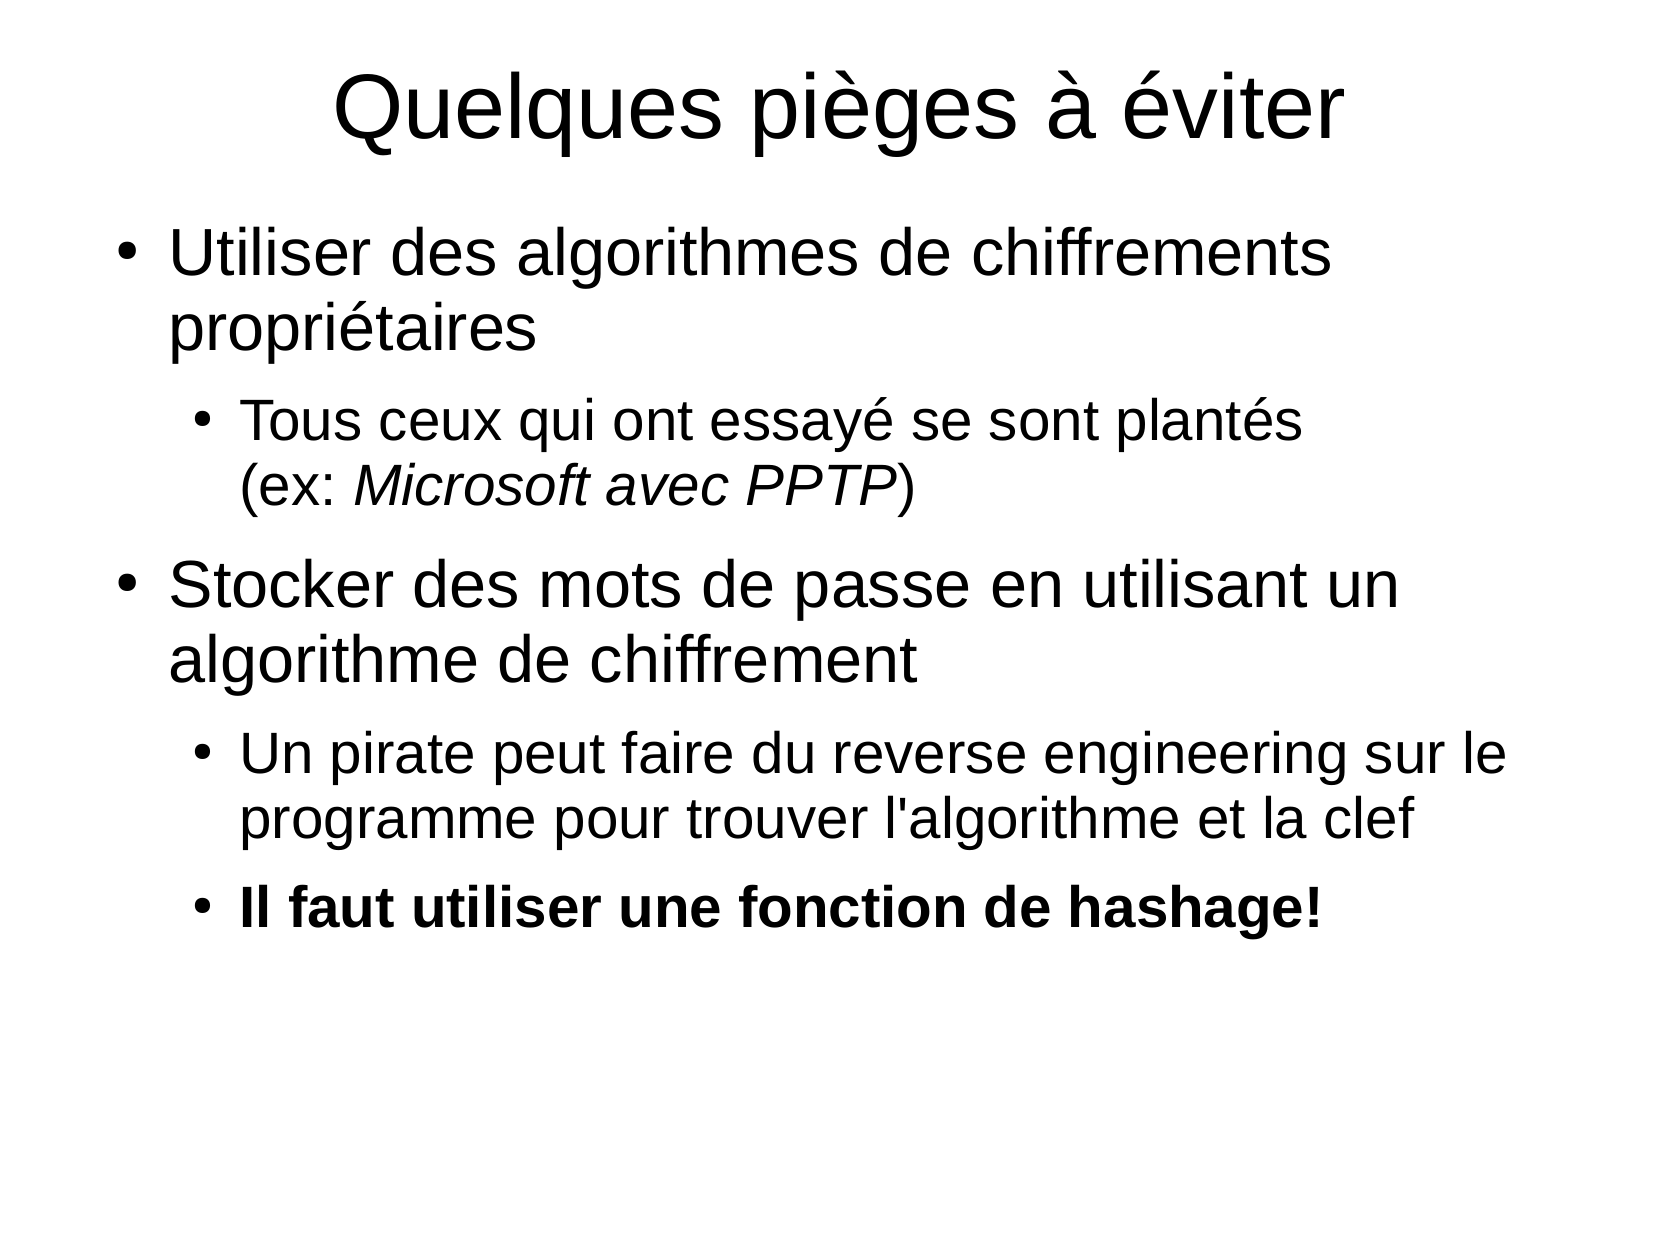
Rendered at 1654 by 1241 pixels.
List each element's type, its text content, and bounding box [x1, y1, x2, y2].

list Utiliser des algorithmes de chiffrements propriétaires Tous ceux qui ont essayé se sont plantés (ex: Microsoft avec PPTP) Stocker des mots de passe en utilisant un algorithme de chiffrement Un pirate peut faire du reverse engineering sur le programme pour trouver l'algorithme et la clef Il faut utiliser une fonction de hashage! [97, 214, 1586, 1127]
title Quelques pièges à éviter [247, 32, 1433, 181]
